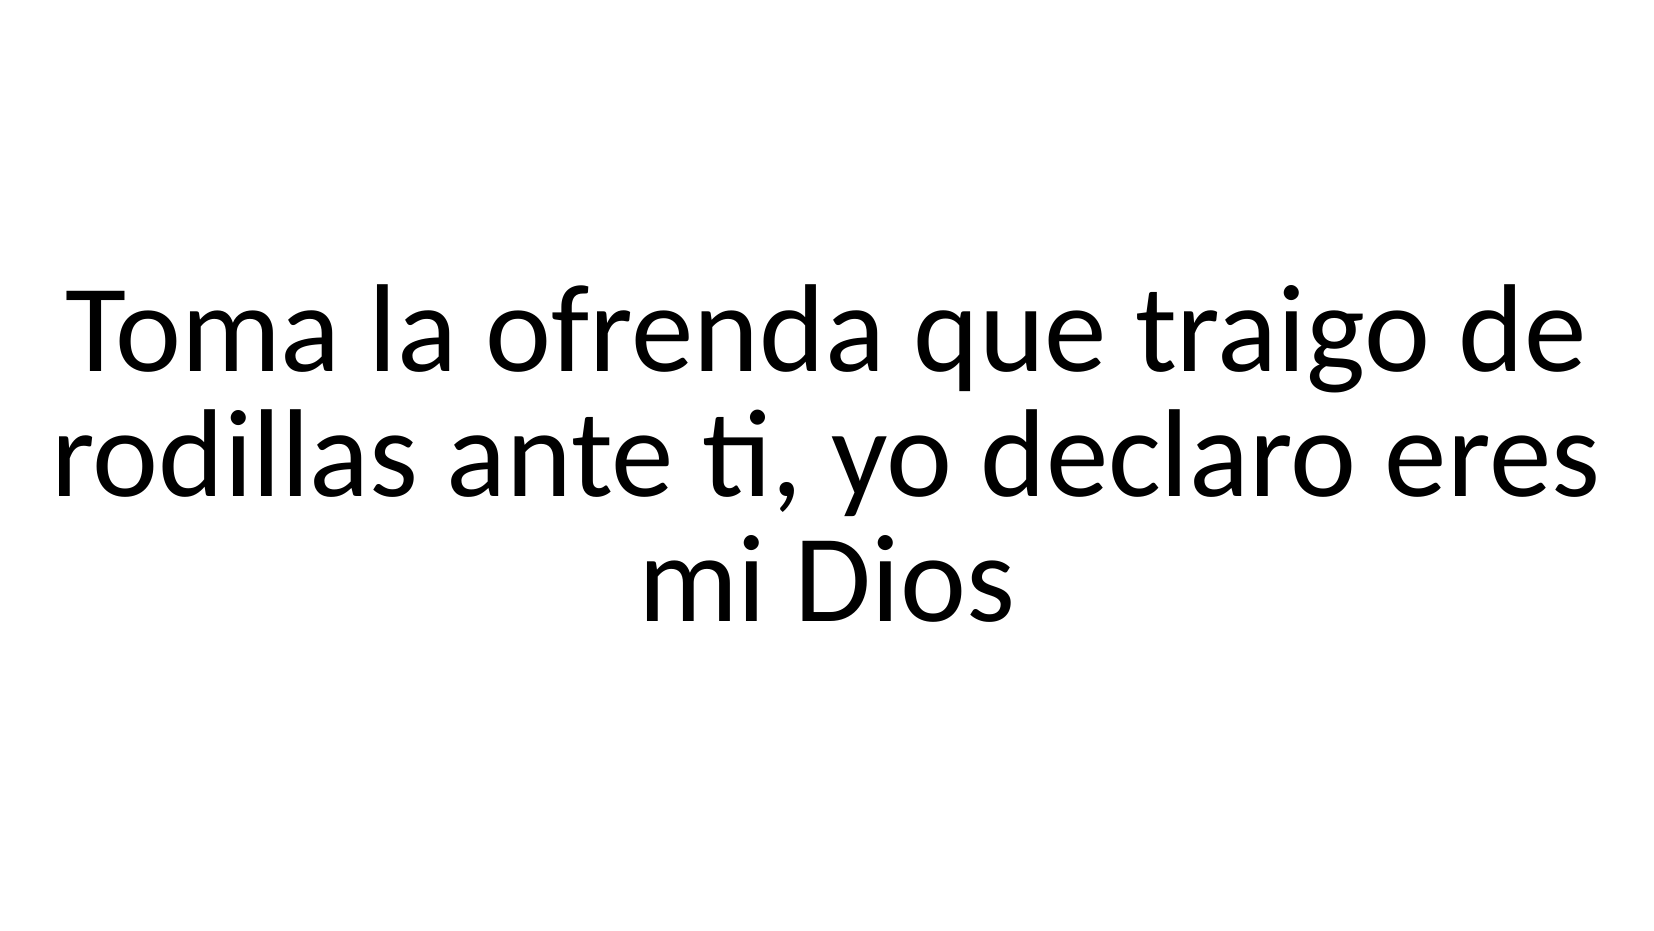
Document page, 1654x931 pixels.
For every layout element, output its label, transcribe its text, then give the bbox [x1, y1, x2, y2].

title Toma la ofrenda que traigo de rodillas ante ti, yo declaro eres mi Dios [0, 0, 1654, 931]
